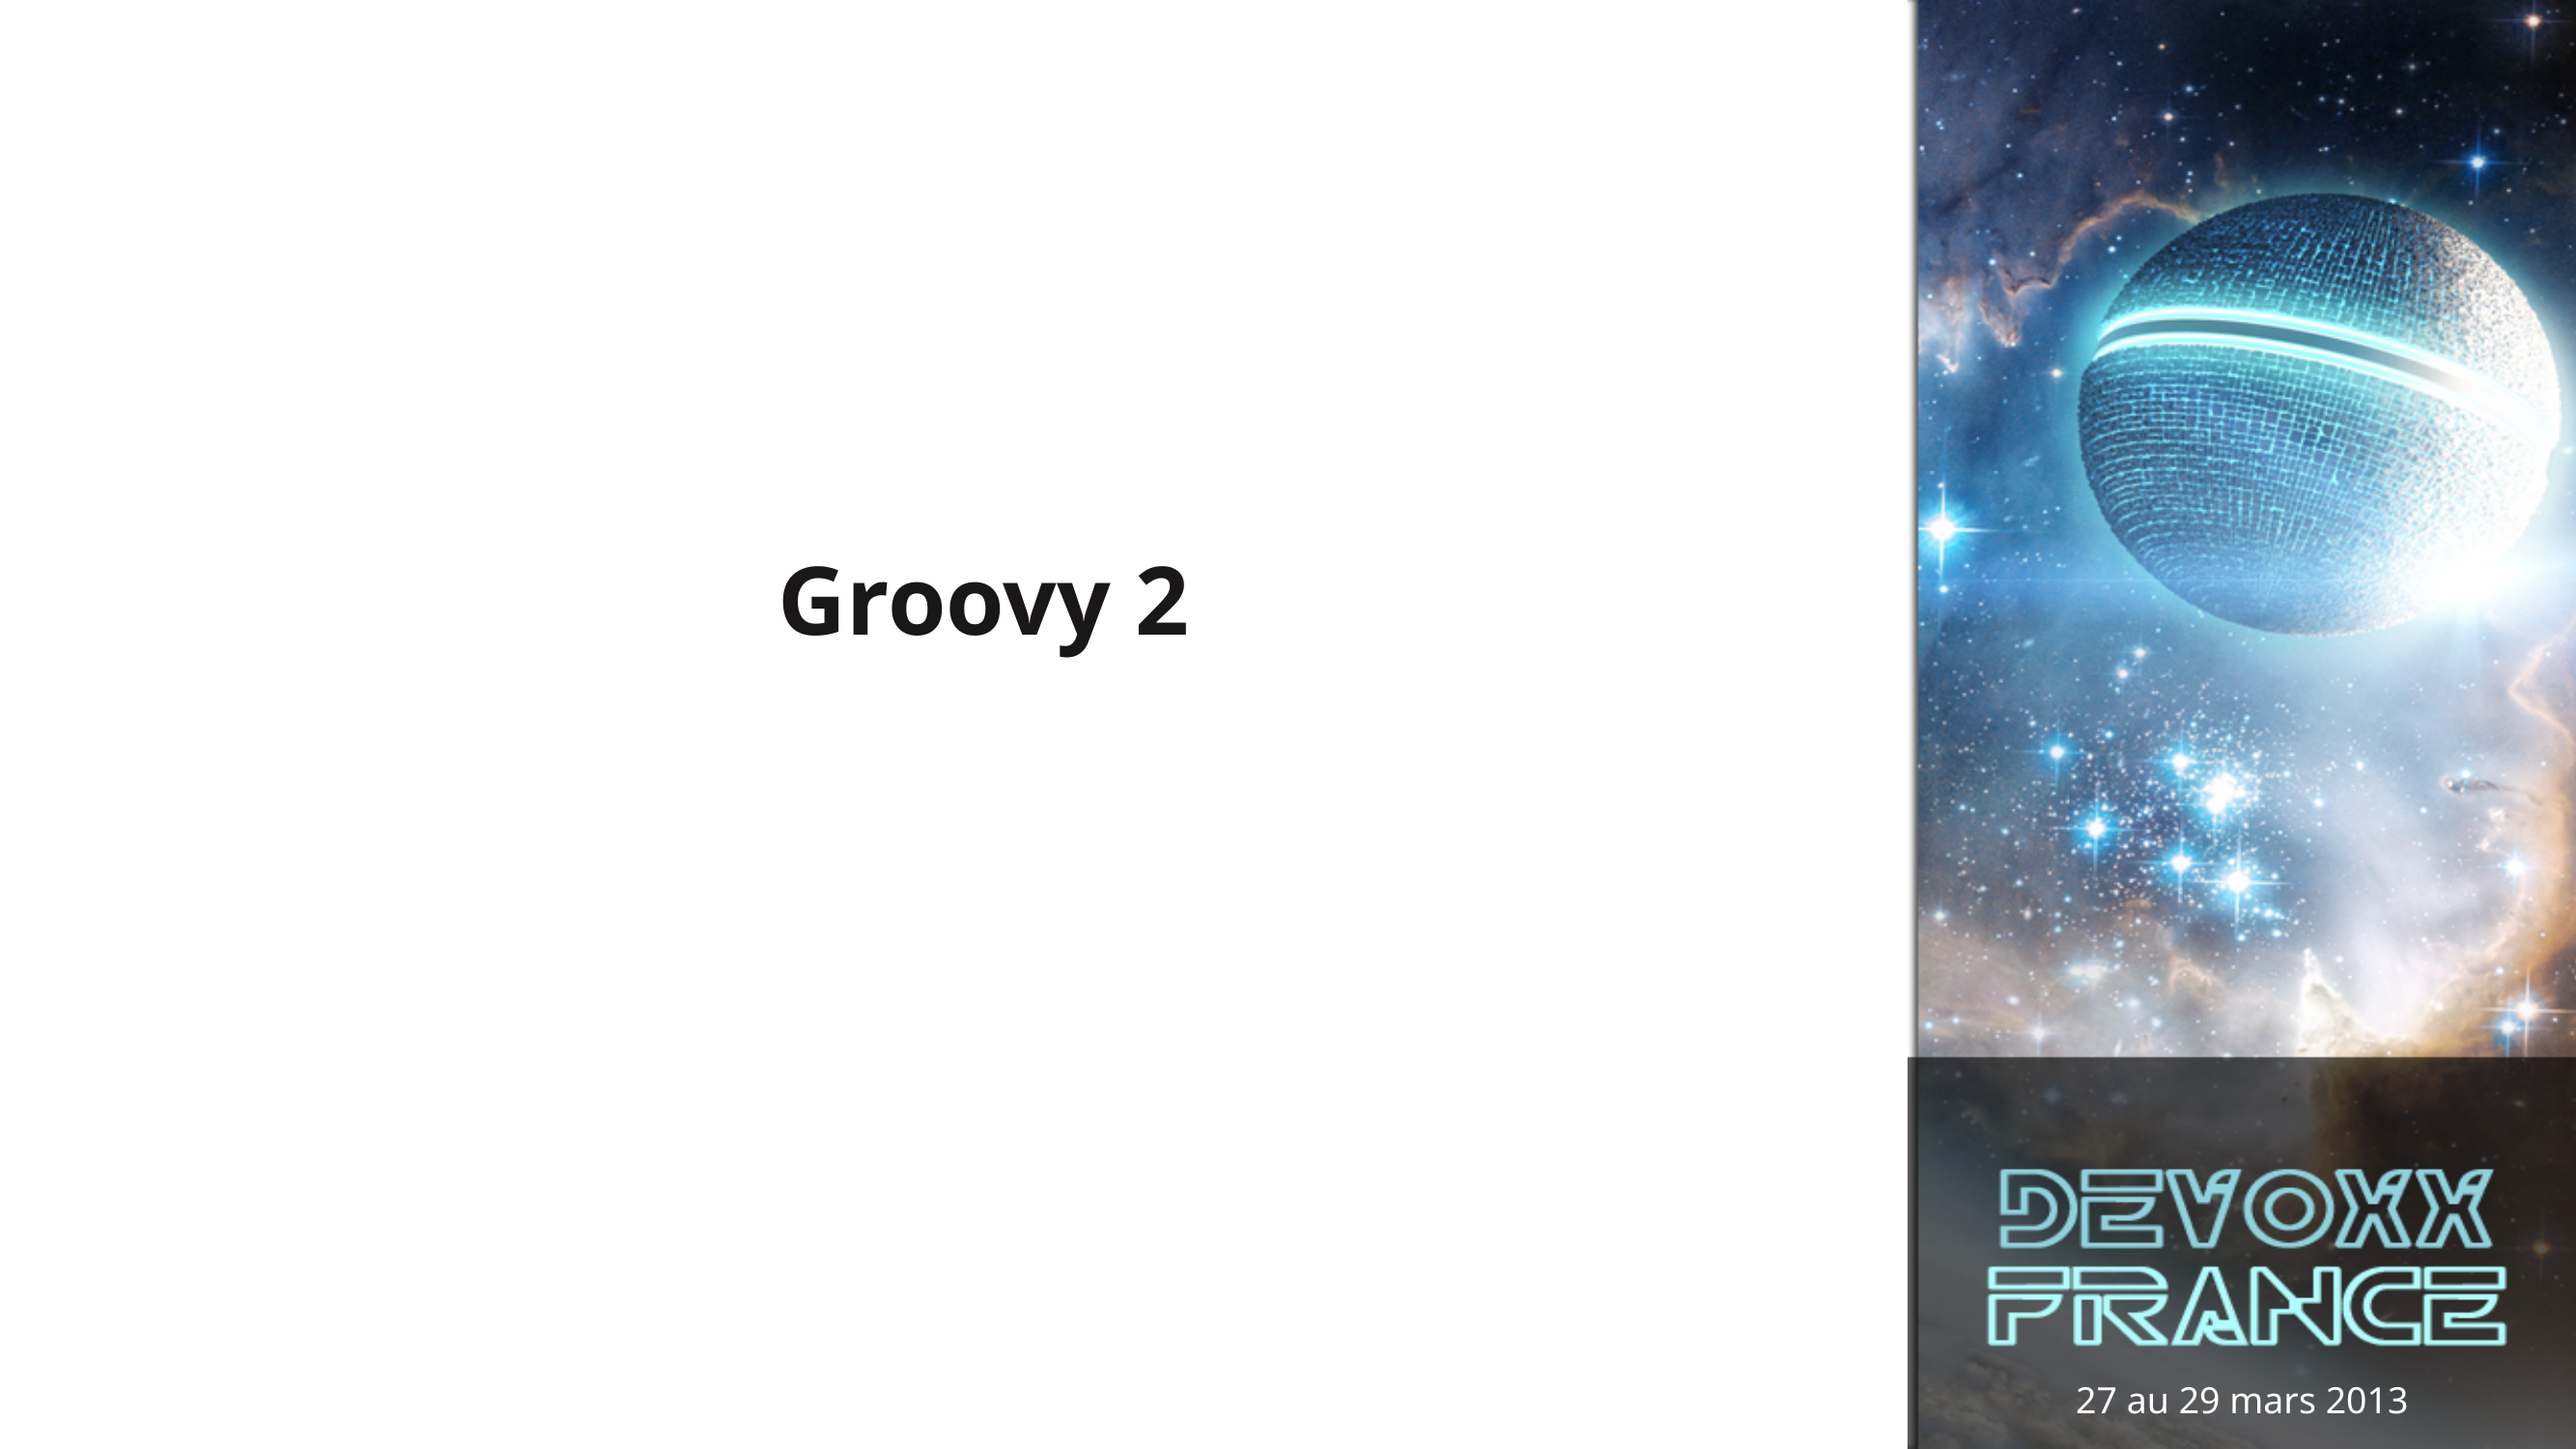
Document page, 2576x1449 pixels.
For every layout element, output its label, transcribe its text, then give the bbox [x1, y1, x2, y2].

title Groovy 2 [171, 172, 1798, 663]
picture [1907, 0, 2576, 1449]
